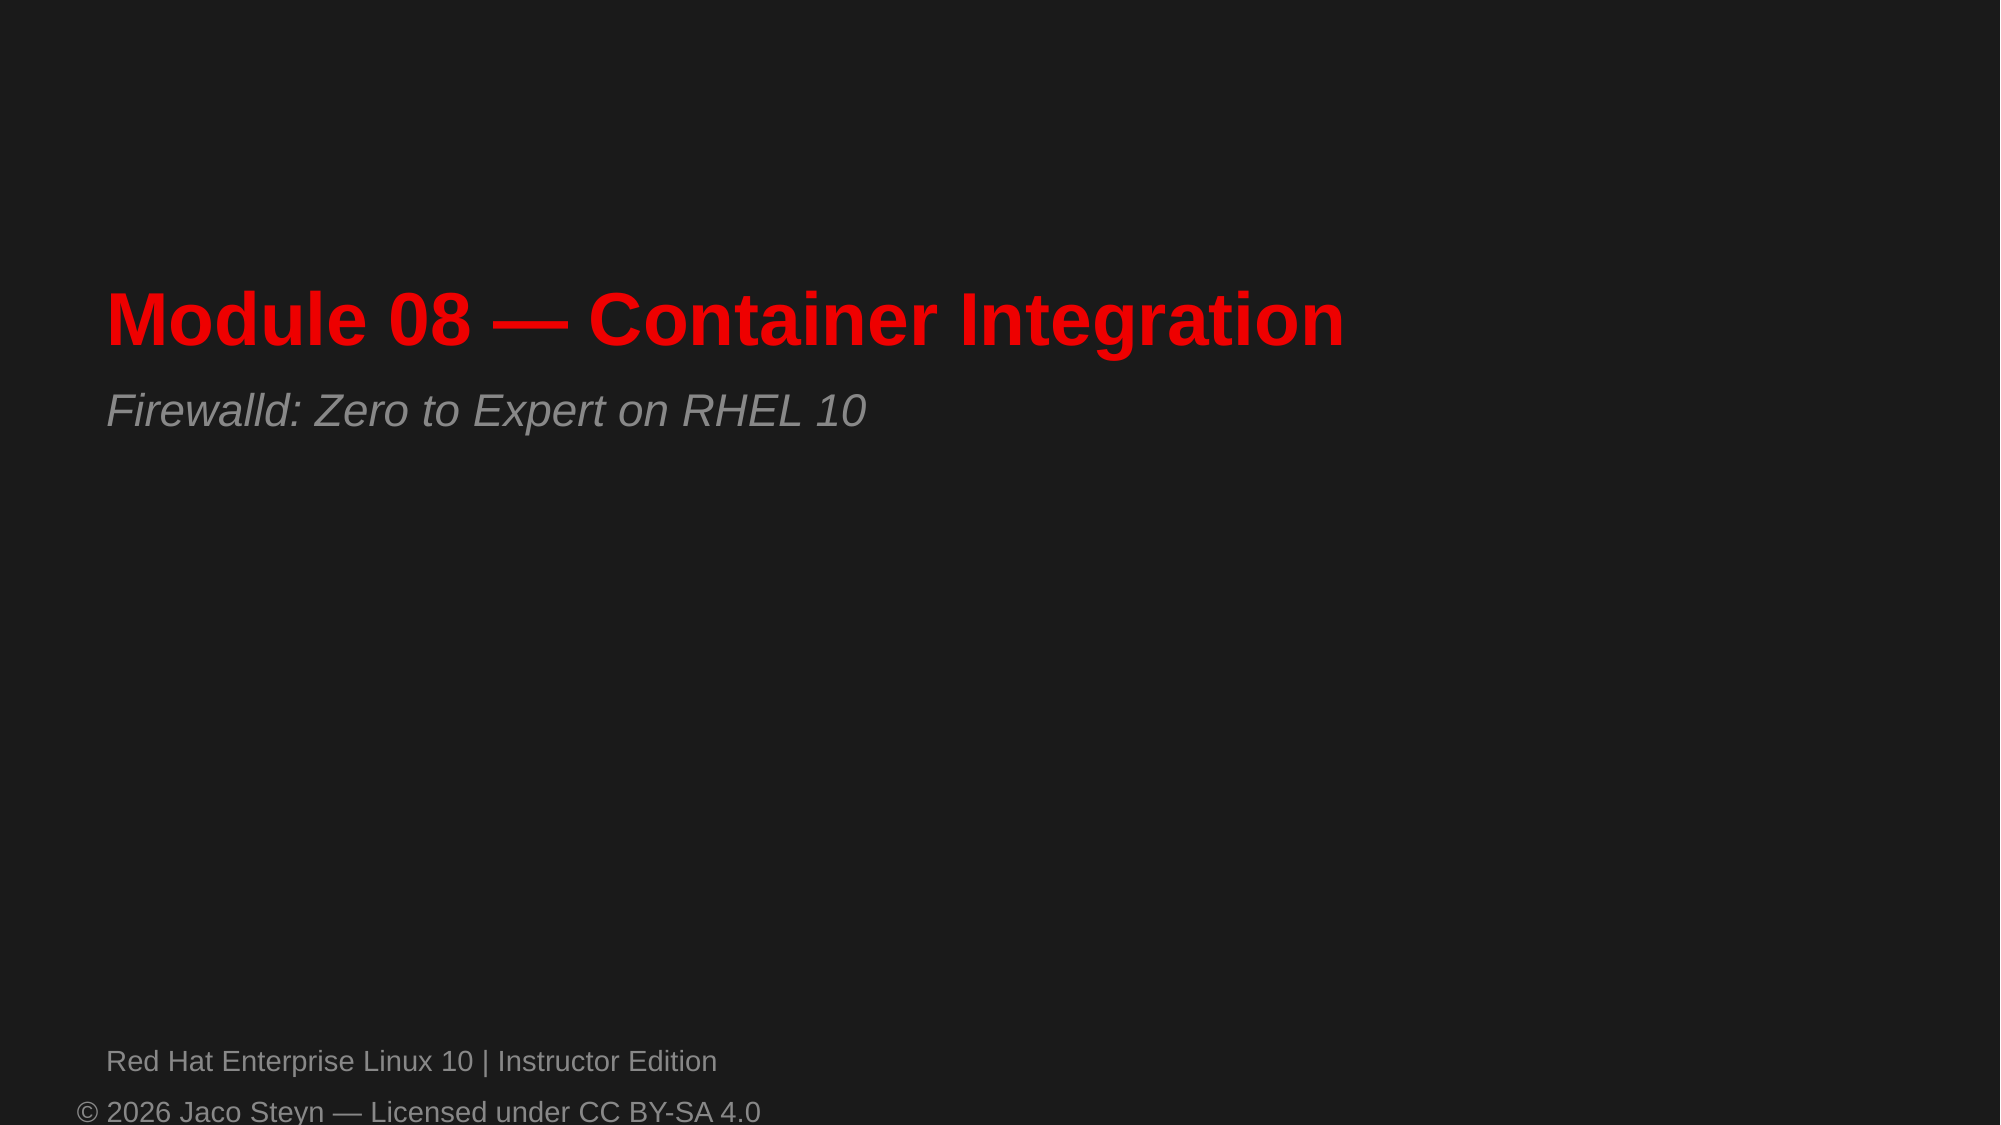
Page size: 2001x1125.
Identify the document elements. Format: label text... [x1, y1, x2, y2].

text_box © 2026 Jaco Steyn — Licensed under CC BY-SA 4.0 [59, 1083, 1942, 1120]
text_box Module 08 — Container Integration Firewalld: Zero to Expert on RHEL 10 [88, 265, 1912, 562]
text_box Red Hat Enterprise Linux 10 | Instructor Edition [88, 1033, 1912, 1075]
